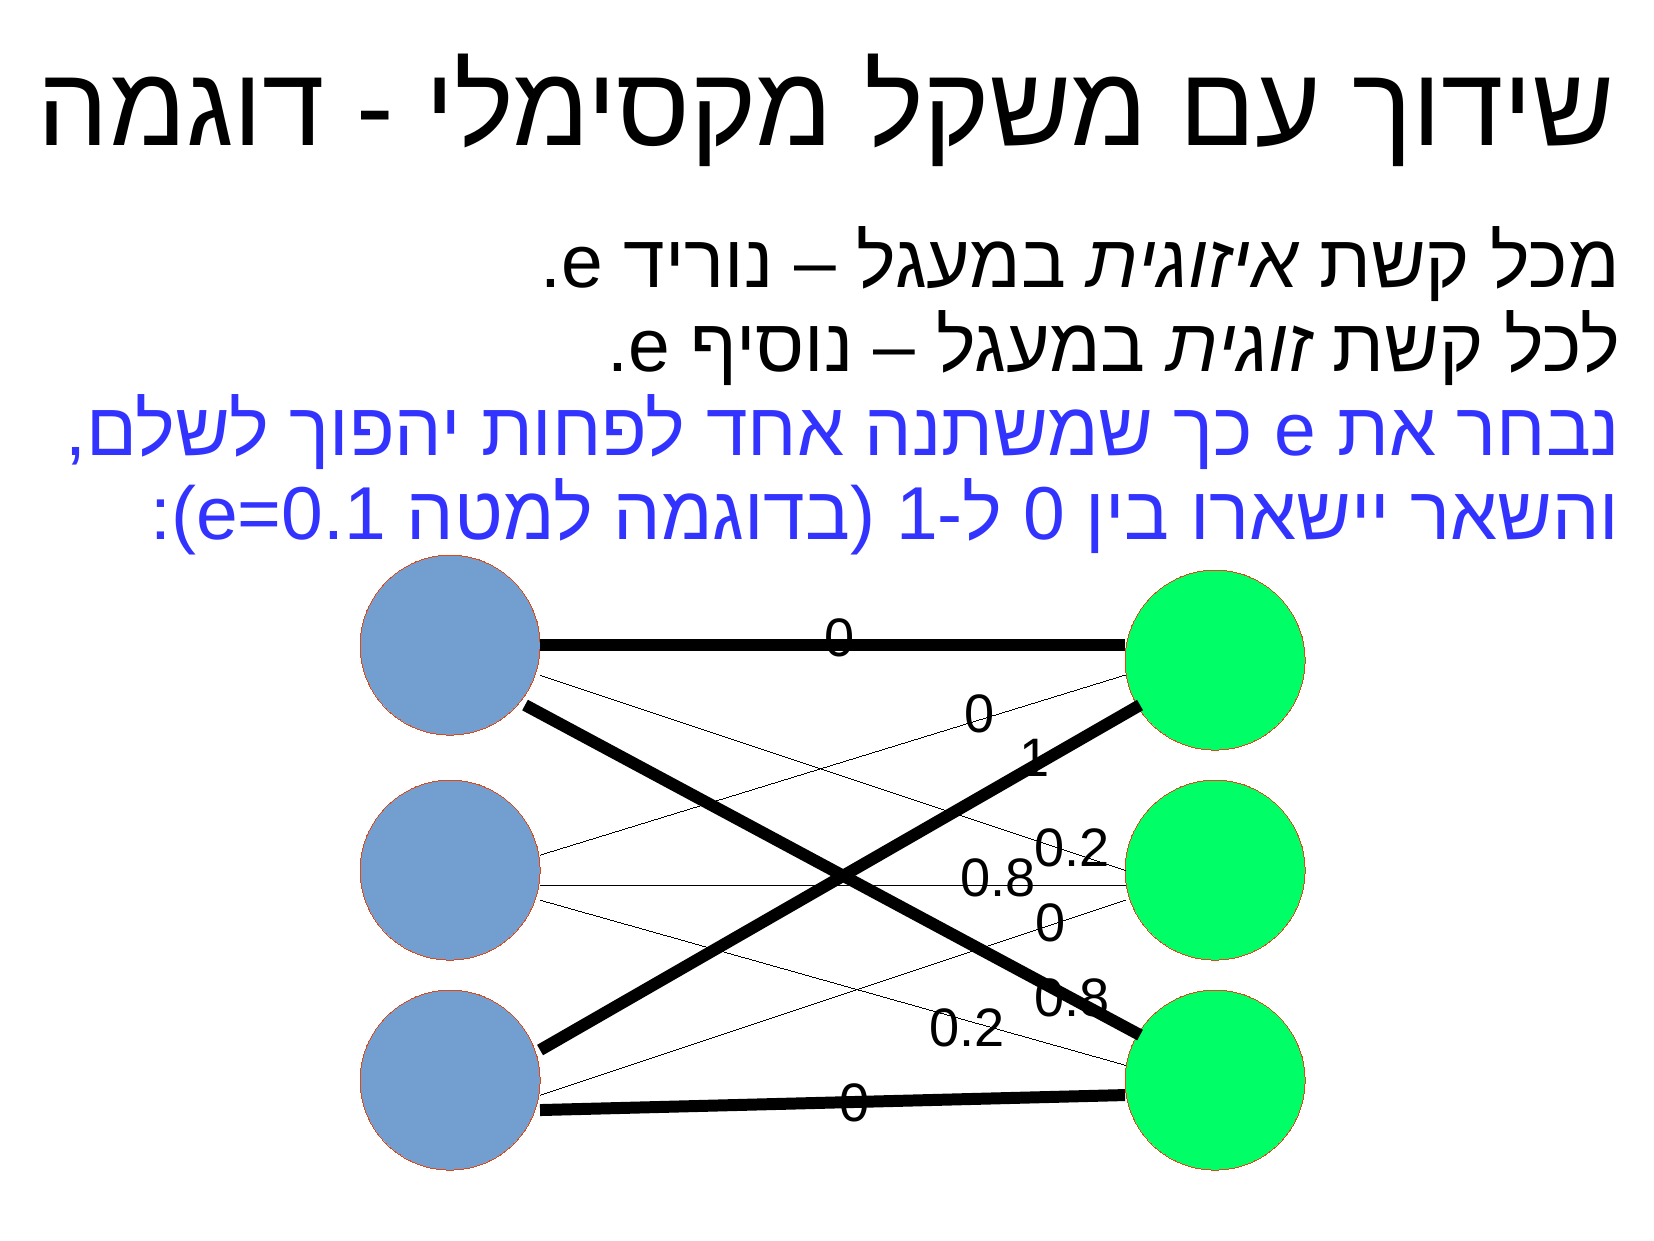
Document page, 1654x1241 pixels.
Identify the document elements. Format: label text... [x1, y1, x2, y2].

text_box [1125, 990, 1306, 1171]
text_box מכל קשת איזוגית במעגל – נוריד e. לכל קשת זוגית במעגל – נוסיף e. נבחר את e כך שמשתנה אחד לפחות יהפוך לשלם, והשאר יישארו בין 0 ל-1 (בדוגמה למטה e=0.1): [15, 219, 1621, 571]
title שידוך עם משקל מקסימלי - דוגמה [0, 0, 1654, 213]
text_box [1126, 780, 1306, 961]
text_box [360, 780, 541, 961]
text_box [360, 990, 541, 1171]
text_box 0 [810, 600, 870, 676]
text_box 1 [1005, 719, 1065, 796]
text_box [1125, 571, 1306, 751]
text_box 0 [1020, 885, 1081, 960]
text_box 0.8 [945, 840, 1051, 916]
text_box 0 [949, 676, 1025, 752]
text_box 0.2 [915, 989, 1021, 1066]
text_box 0.8 [1019, 960, 1126, 1036]
text_box 0 [825, 1065, 885, 1141]
text_box [360, 571, 540, 736]
text_box 0.2 [1020, 809, 1126, 886]
